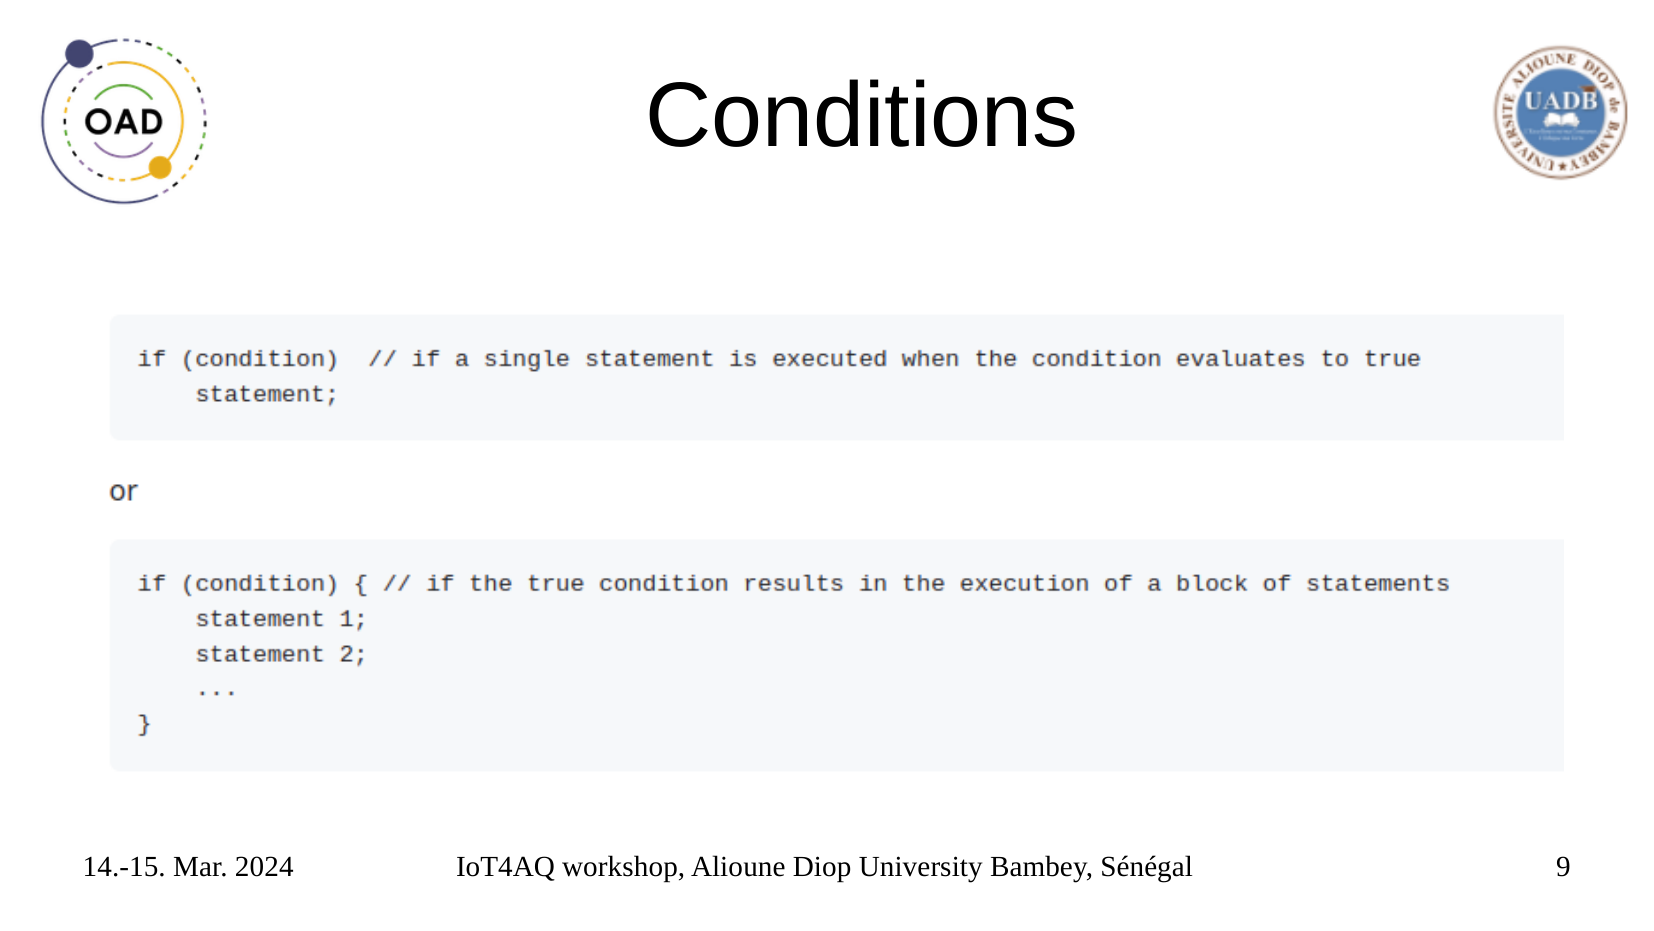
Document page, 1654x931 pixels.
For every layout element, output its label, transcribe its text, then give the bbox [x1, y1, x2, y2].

picture [1482, 37, 1641, 188]
picture [59, 285, 1564, 784]
title Conditions [278, 37, 1446, 193]
picture [0, 24, 242, 225]
